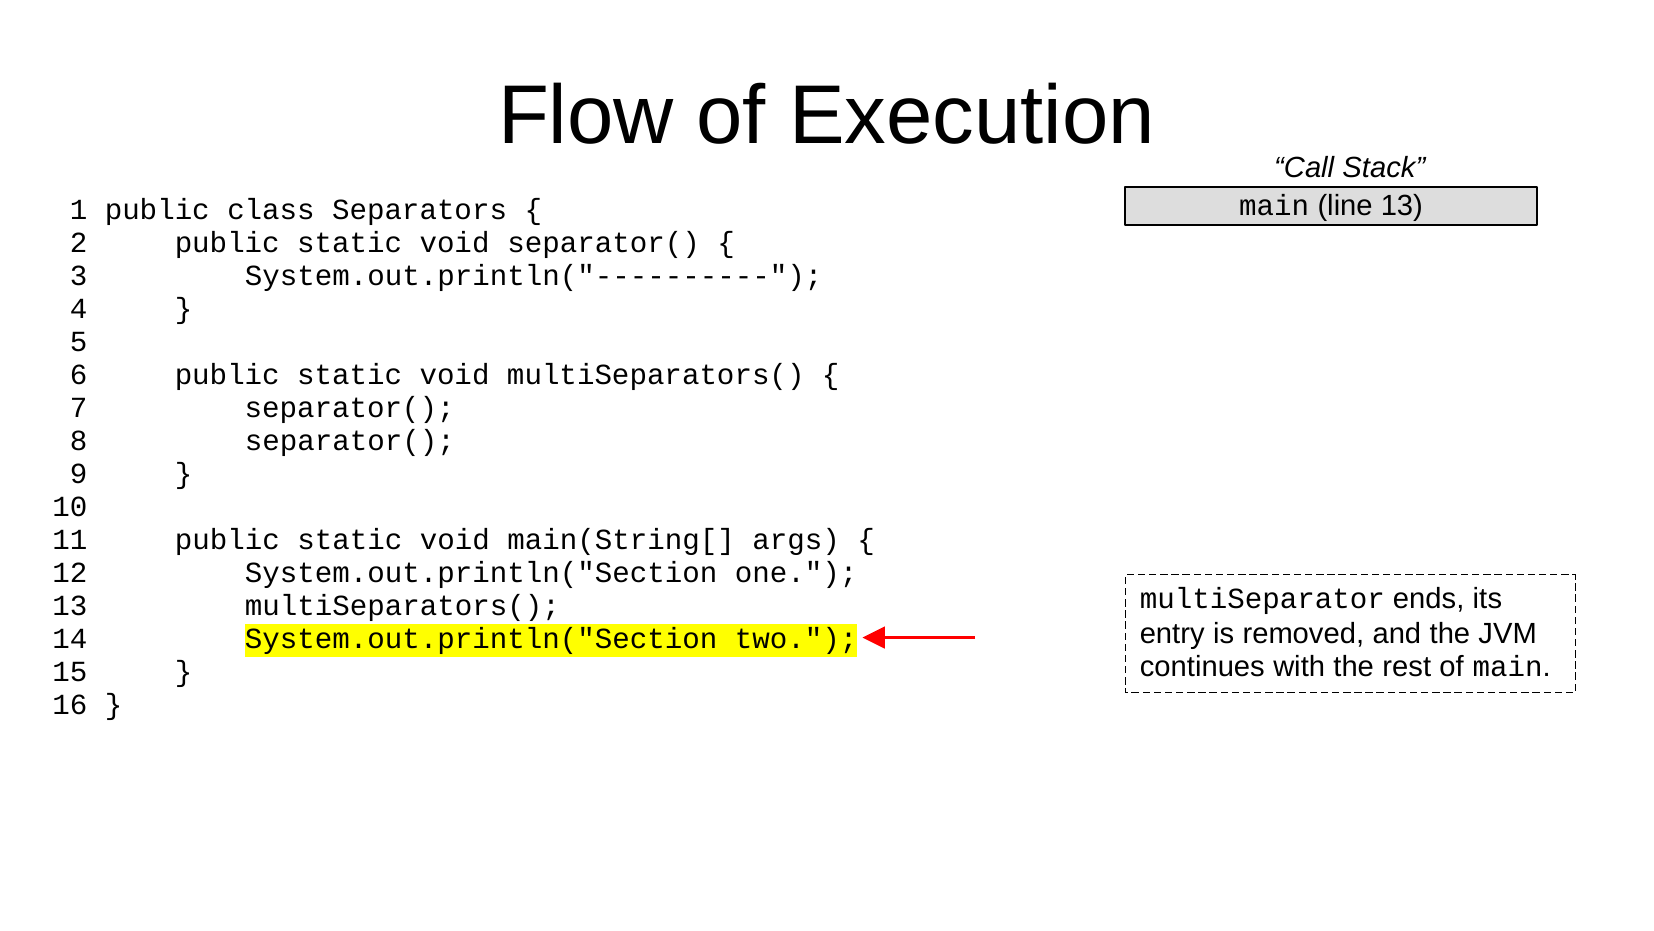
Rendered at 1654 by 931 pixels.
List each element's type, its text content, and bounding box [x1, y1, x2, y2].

text_box 1 public class Separators { 2 public static void separator() { 3 System.out.println("----------"); 4 } 5 6 public static void multiSeparators() { 7 separator(); 8 separator(); 9 } 10 11 public static void main(String[] args) { 12 System.out.println("Section one."); 13 multiSeparators(); 14 System.out.println("Section two."); 15 } 16 } [37, 187, 893, 731]
text_box multiSeparator ends, its entry is removed, and the JVM continues with the rest of main. [1125, 574, 1576, 693]
text_box main (line 13) [1124, 187, 1538, 225]
title Flow of Execution [82, 37, 1571, 193]
text_box “Call Stack” [1259, 144, 1441, 187]
